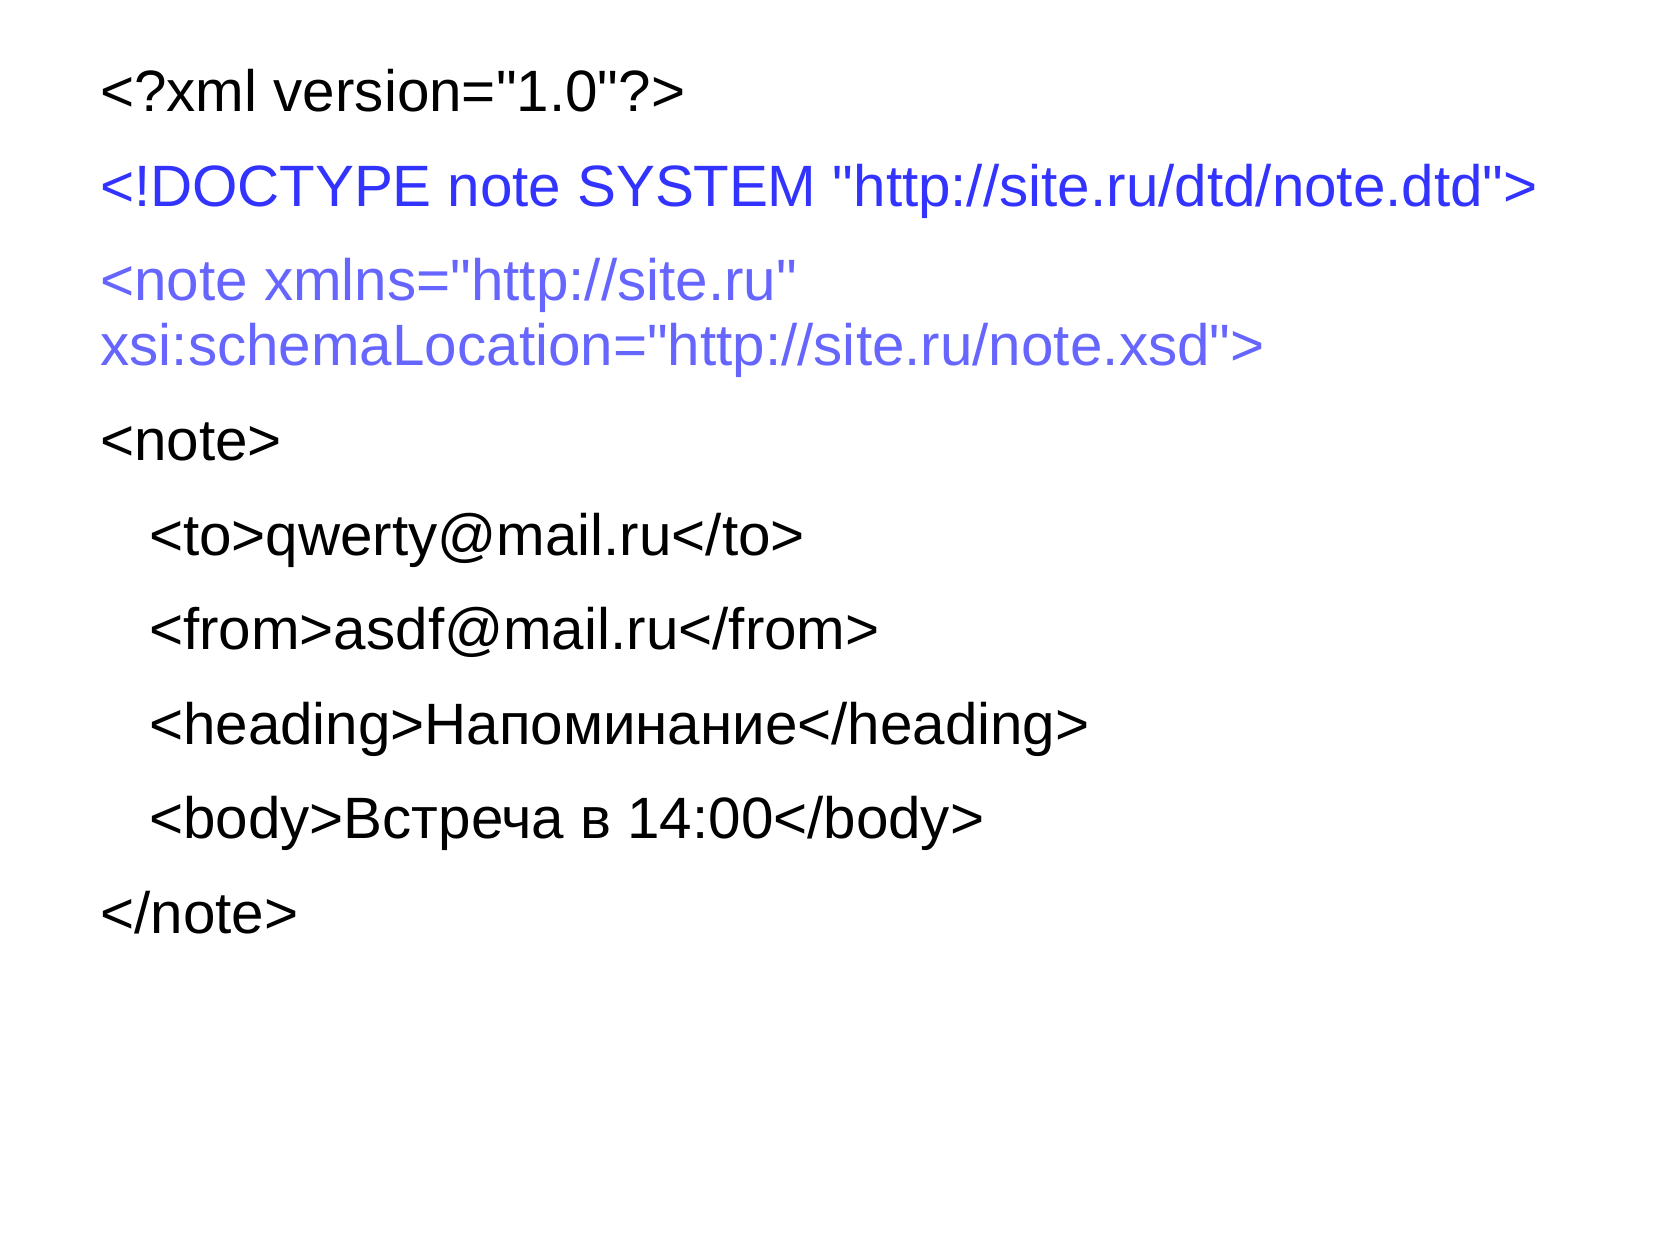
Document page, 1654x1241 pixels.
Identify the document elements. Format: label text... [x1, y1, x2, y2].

list <?xml version="1.0"?> <!DOCTYPE note SYSTEM "http://site.ru/dtd/note.dtd"> <note xmlns="http://site.ru" xsi:schemaLocation="http://site.ru/note.xsd"> <note> <to>qwerty@mail.ru</to> <from>asdf@mail.ru</from> <heading>Напоминание</heading> <body>Встреча в 14:00</body> </note> [29, 59, 1625, 1211]
